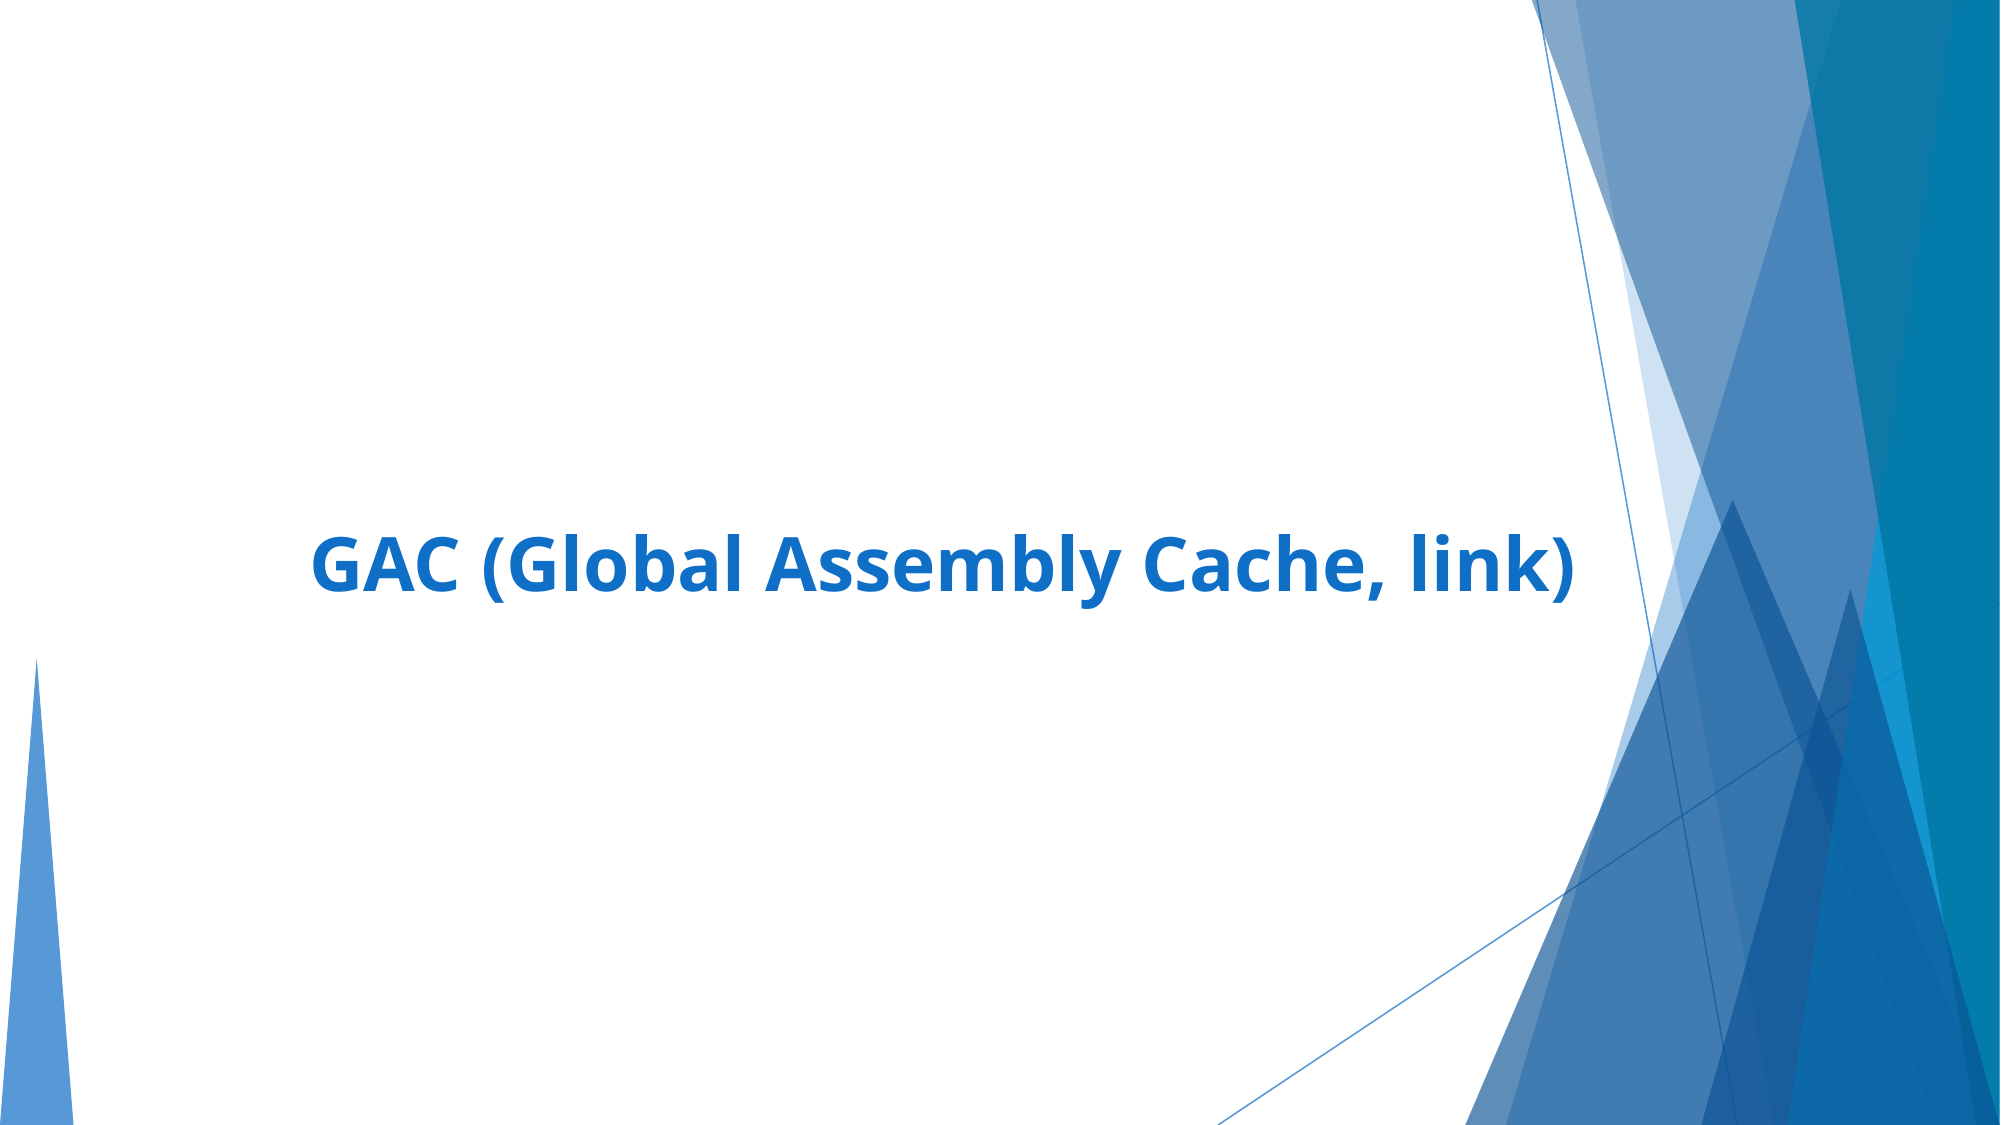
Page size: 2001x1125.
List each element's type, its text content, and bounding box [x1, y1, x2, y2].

title GAC (Global Assembly Cache, link) [294, 509, 1706, 649]
